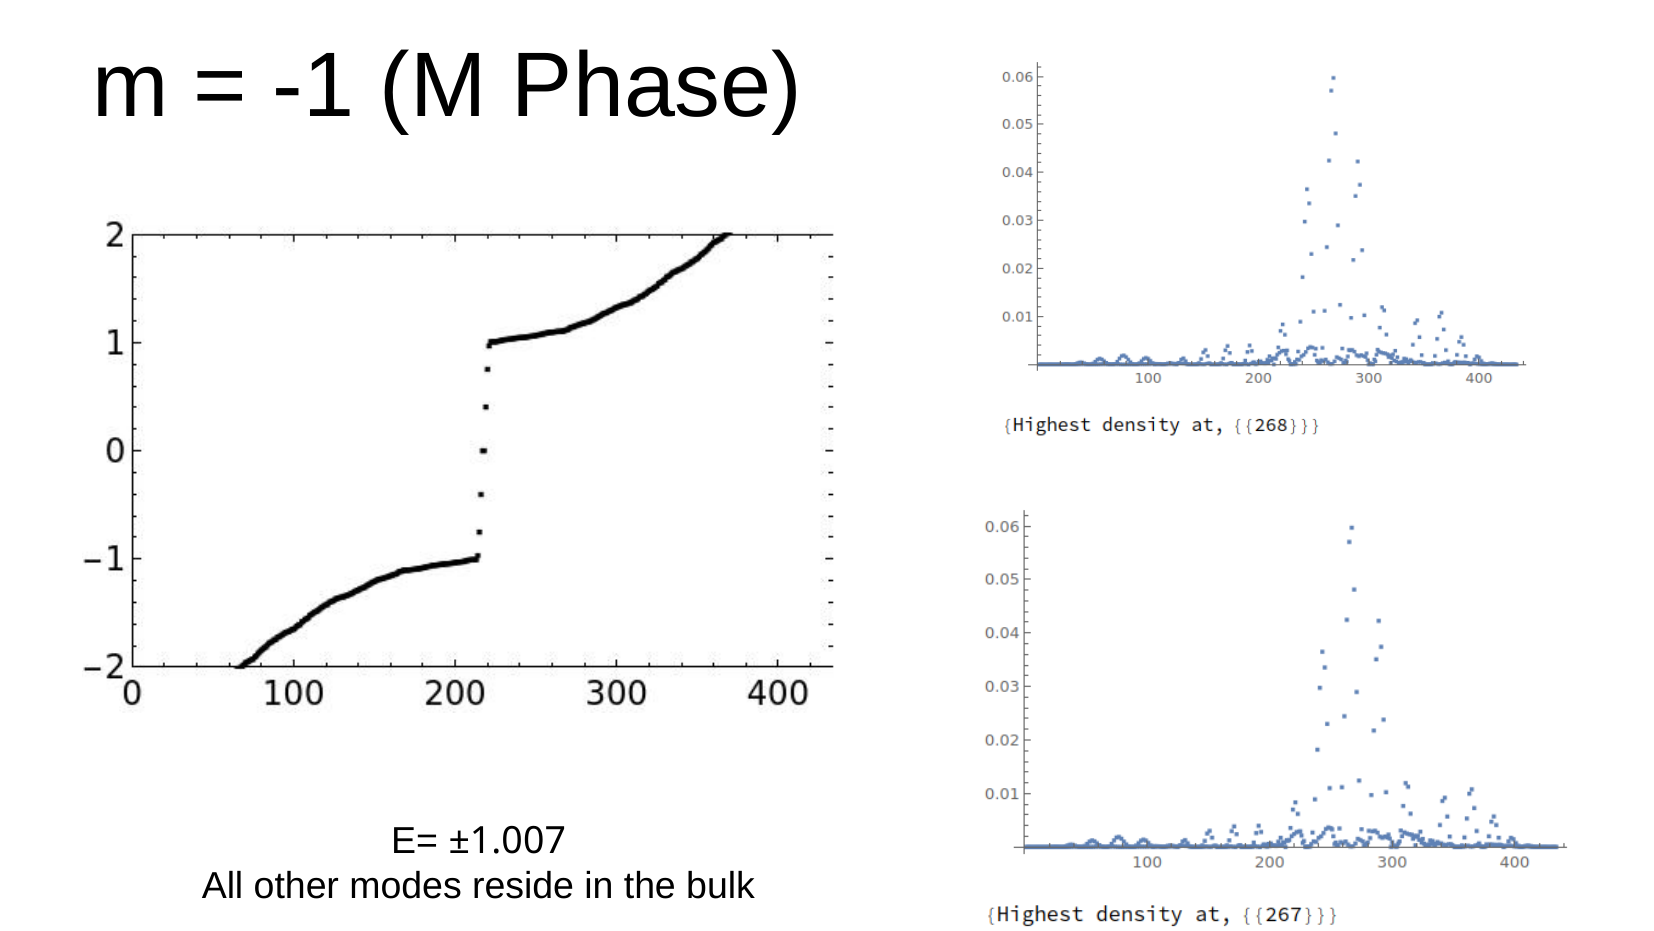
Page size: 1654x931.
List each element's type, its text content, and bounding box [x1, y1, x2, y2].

picture [975, 498, 1589, 931]
picture [992, 49, 1593, 442]
title m = -1 (M Phase) [17, 7, 878, 163]
text_box E= ±1.007 All other modes reside in the bulk [187, 806, 771, 907]
picture [82, 214, 835, 713]
